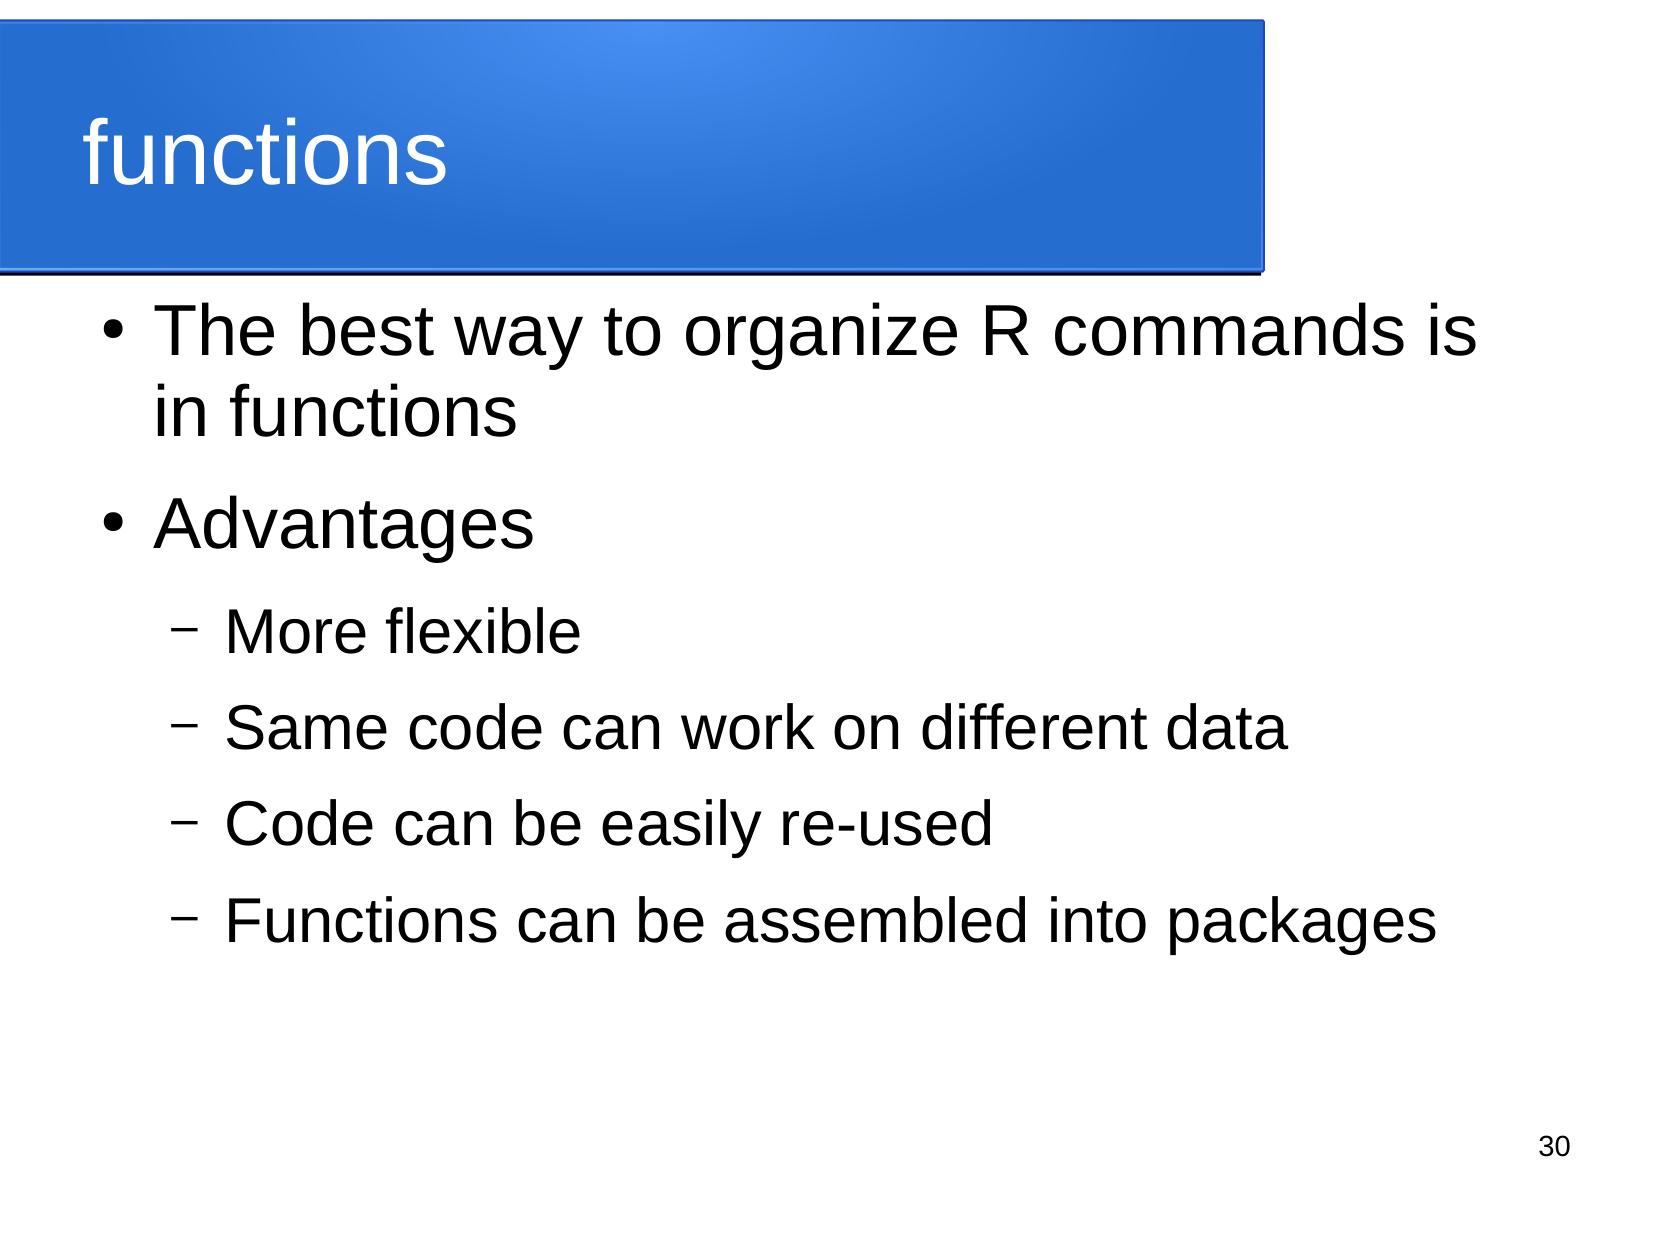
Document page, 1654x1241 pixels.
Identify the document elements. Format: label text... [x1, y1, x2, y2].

title functions [82, 49, 1569, 257]
list The best way to organize R commands is in functions Advantages More flexible Same code can work on different data Code can be easily re-used Functions can be assembled into packages [82, 290, 1538, 1010]
